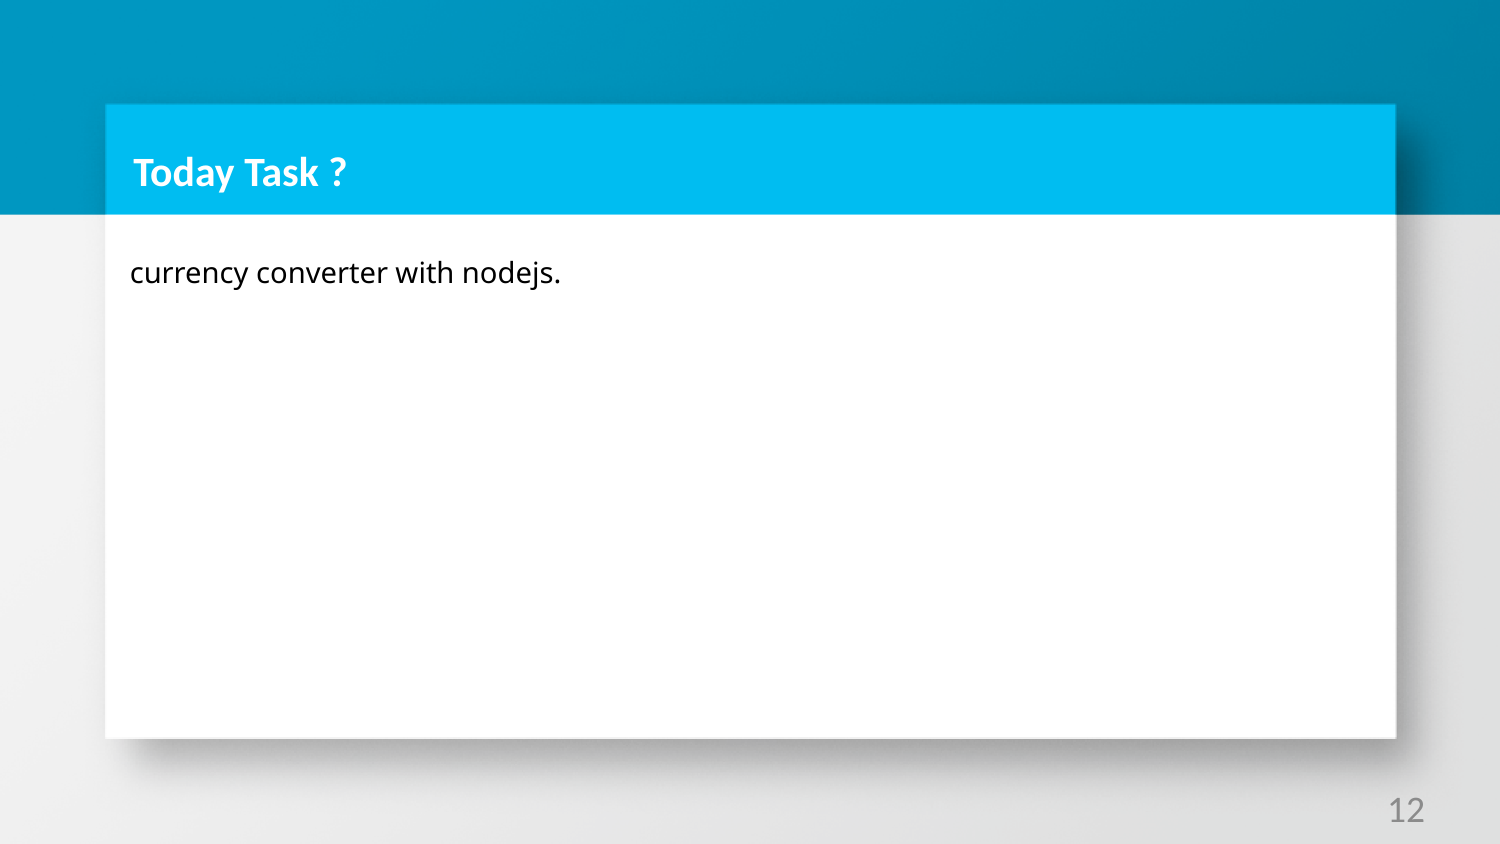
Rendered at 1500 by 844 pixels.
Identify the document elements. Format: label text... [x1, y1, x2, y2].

text_box currency converter with nodejs. [115, 245, 1216, 681]
title Today Task ? [131, 142, 901, 196]
picture [0, 215, 1500, 844]
